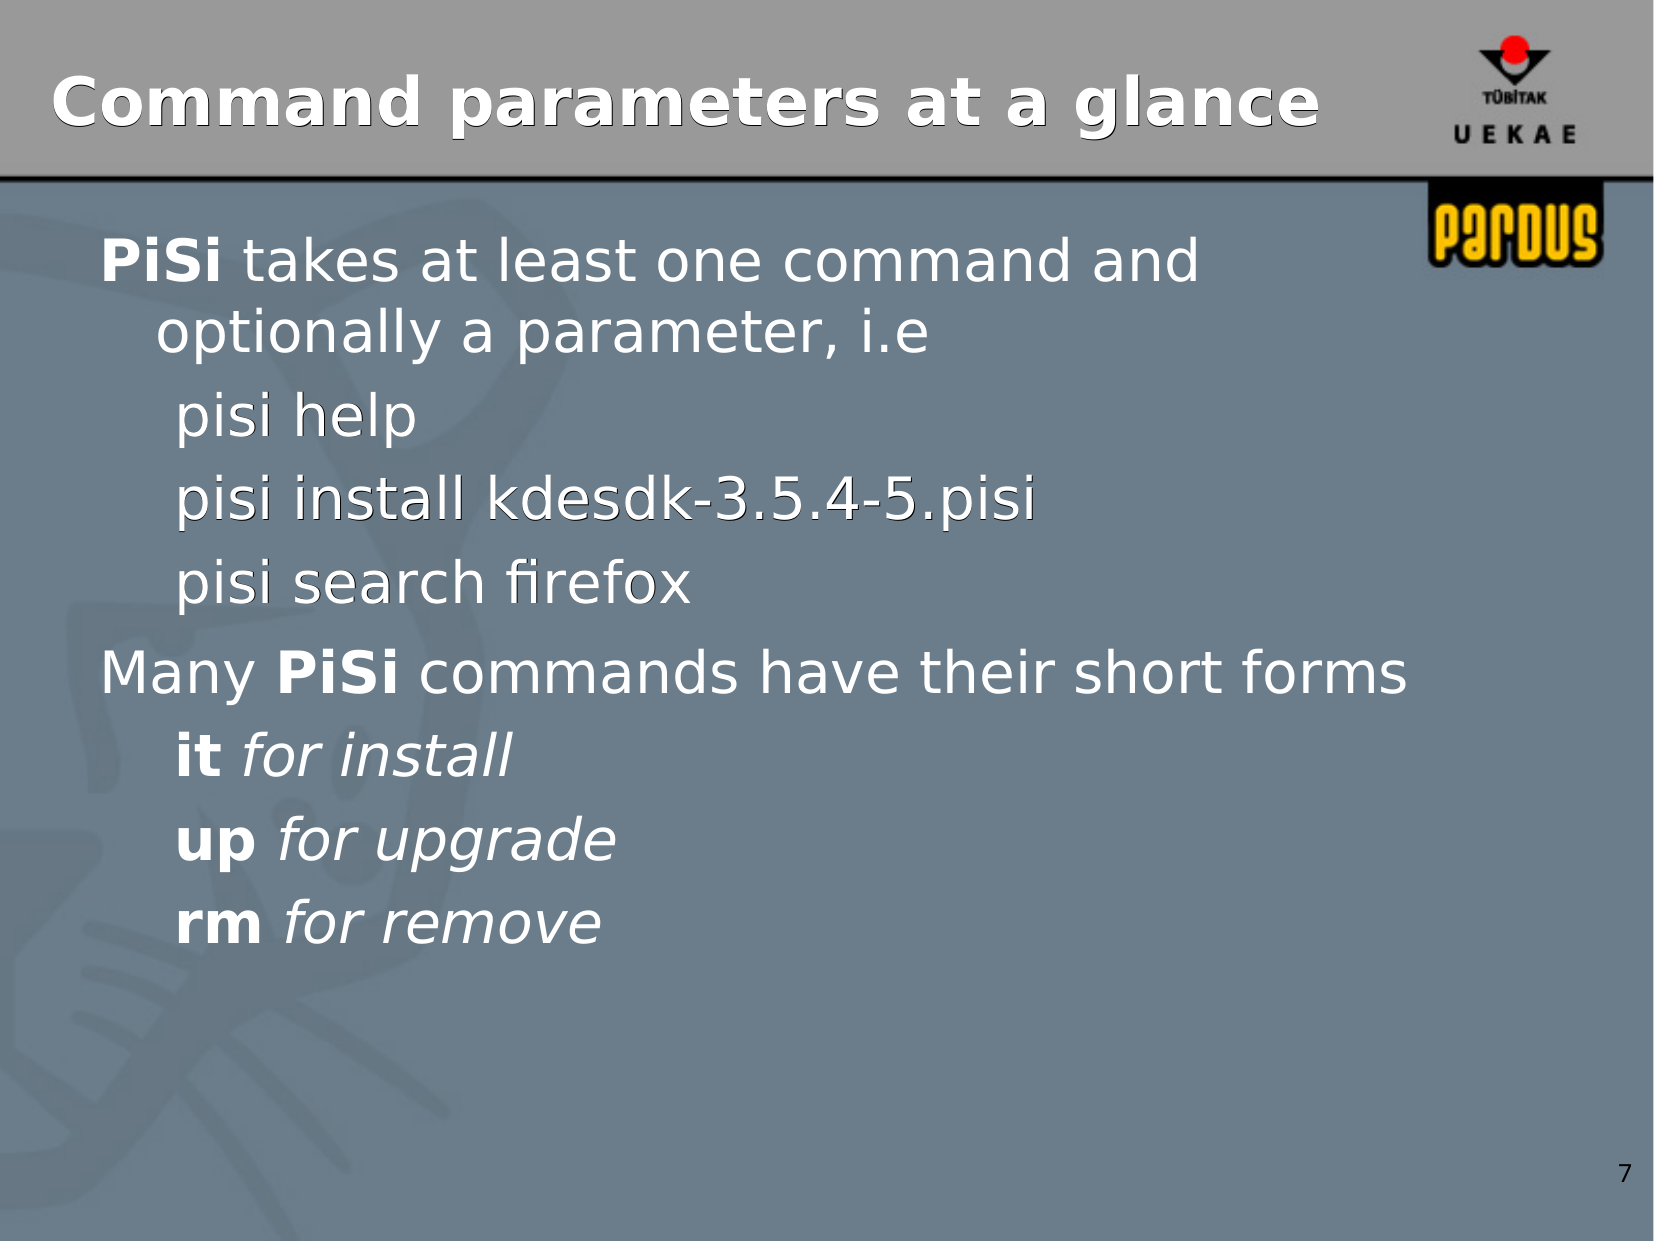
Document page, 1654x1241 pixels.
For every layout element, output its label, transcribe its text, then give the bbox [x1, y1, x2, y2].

picture [0, 0, 1654, 1241]
list PiSi takes at least one command and optionally a parameter, i.e pisi help pisi install kdesdk-3.5.4-5.pisi pisi search firefox Many PiSi commands have their short forms it for install up for upgrade rm for remove [84, 216, 1460, 1033]
title Command parameters at a glance [35, 43, 1449, 158]
